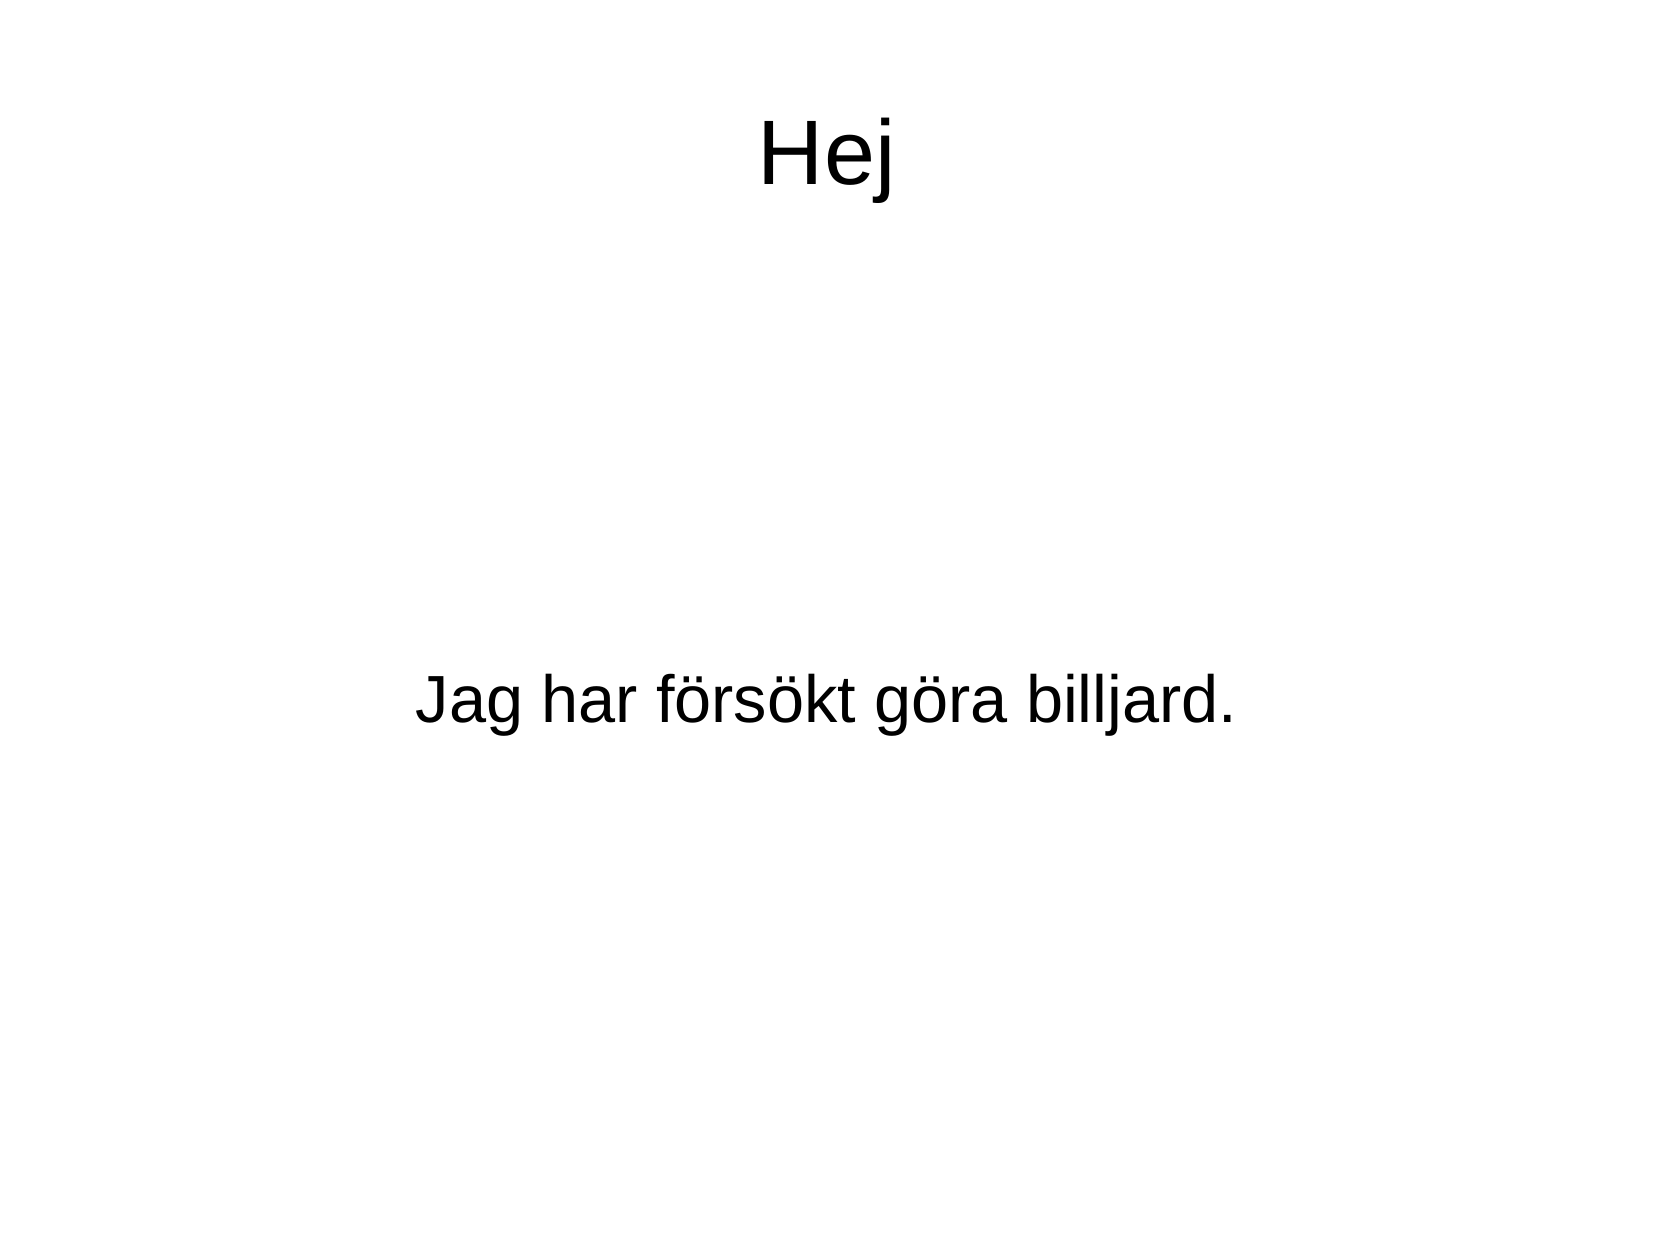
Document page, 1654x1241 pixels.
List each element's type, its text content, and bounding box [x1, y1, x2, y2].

title Hej [82, 49, 1571, 257]
subtitle Jag har försökt göra billjard. [82, 290, 1571, 1109]
